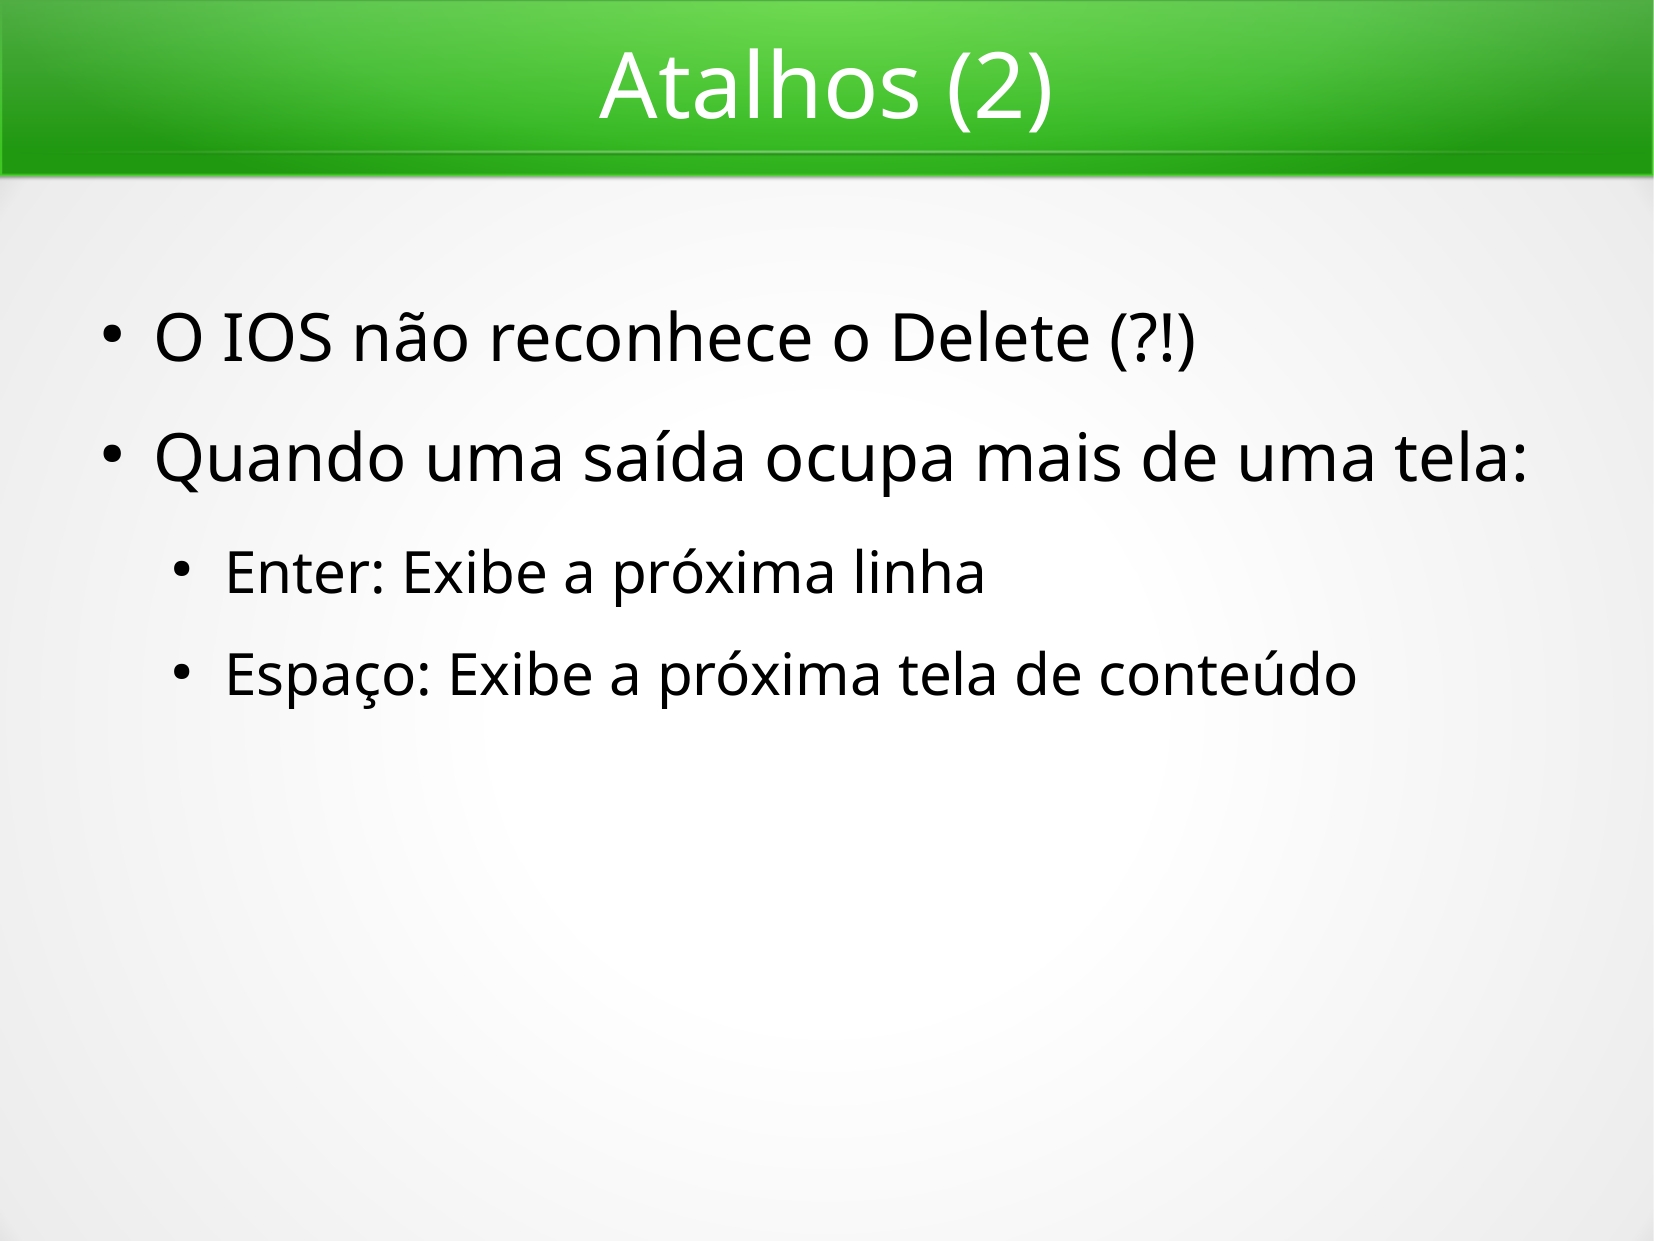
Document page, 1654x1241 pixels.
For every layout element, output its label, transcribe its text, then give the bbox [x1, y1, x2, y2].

title Atalhos (2) [82, 11, 1571, 154]
picture [0, 0, 1654, 1241]
list O IOS não reconhece o Delete (?!) Quando uma saída ocupa mais de uma tela: Enter: Exibe a próxima linha Espaço: Exibe a próxima tela de conteúdo [82, 290, 1571, 1010]
